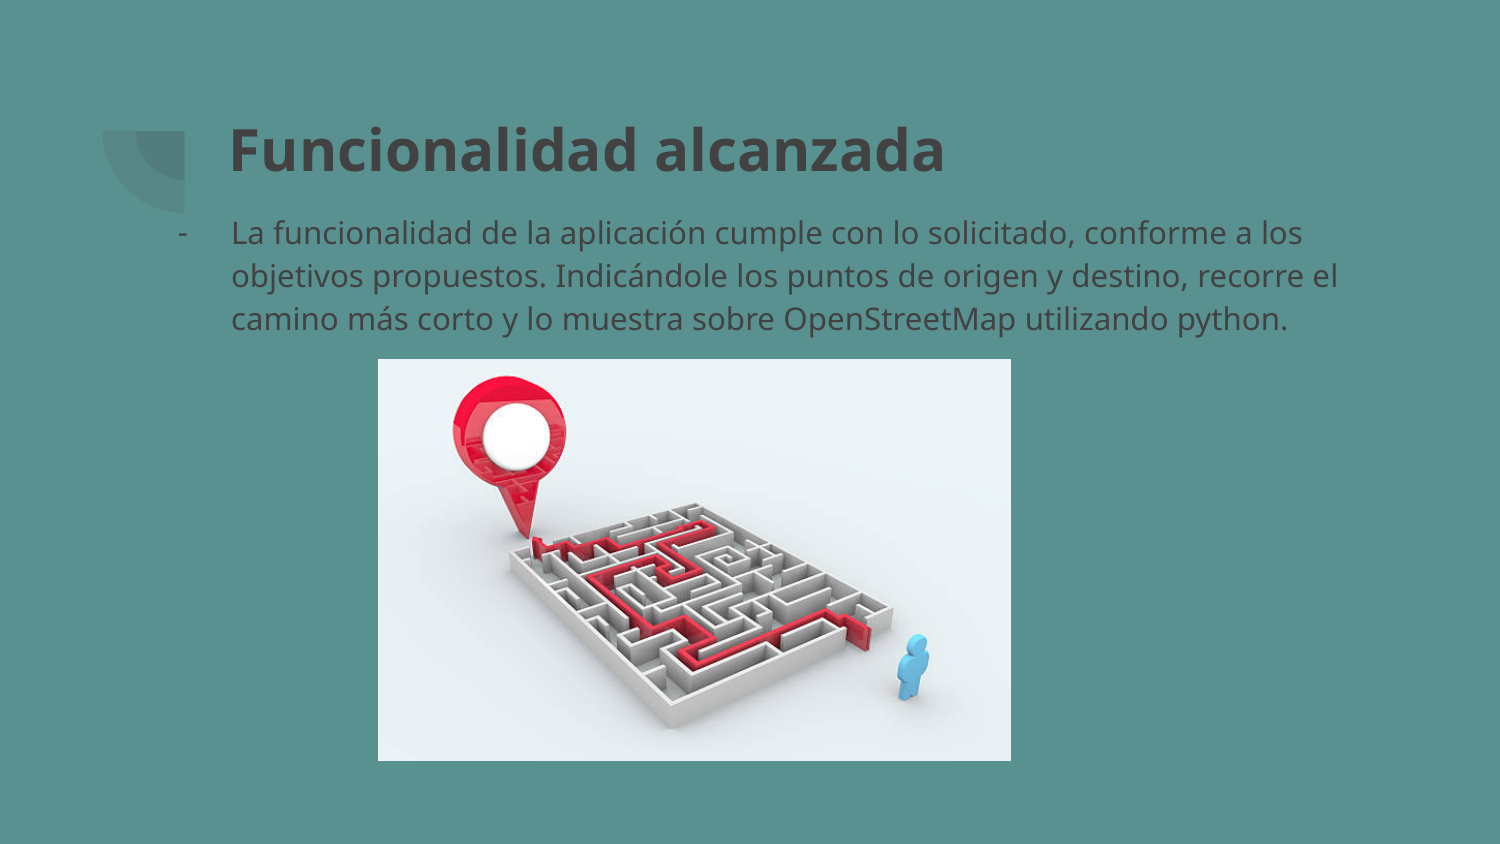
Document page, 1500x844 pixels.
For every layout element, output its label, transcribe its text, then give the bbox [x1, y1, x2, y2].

title Funcionalidad alcanzada [213, 98, 1368, 192]
picture [378, 359, 1011, 761]
list La funcionalidad de la aplicación cumple con lo solicitado, conforme a los objetivos propuestos. Indicándole los puntos de origen y destino, recorre el camino más corto y lo muestra sobre OpenStreetMap utilizando python. [141, 192, 1404, 674]
